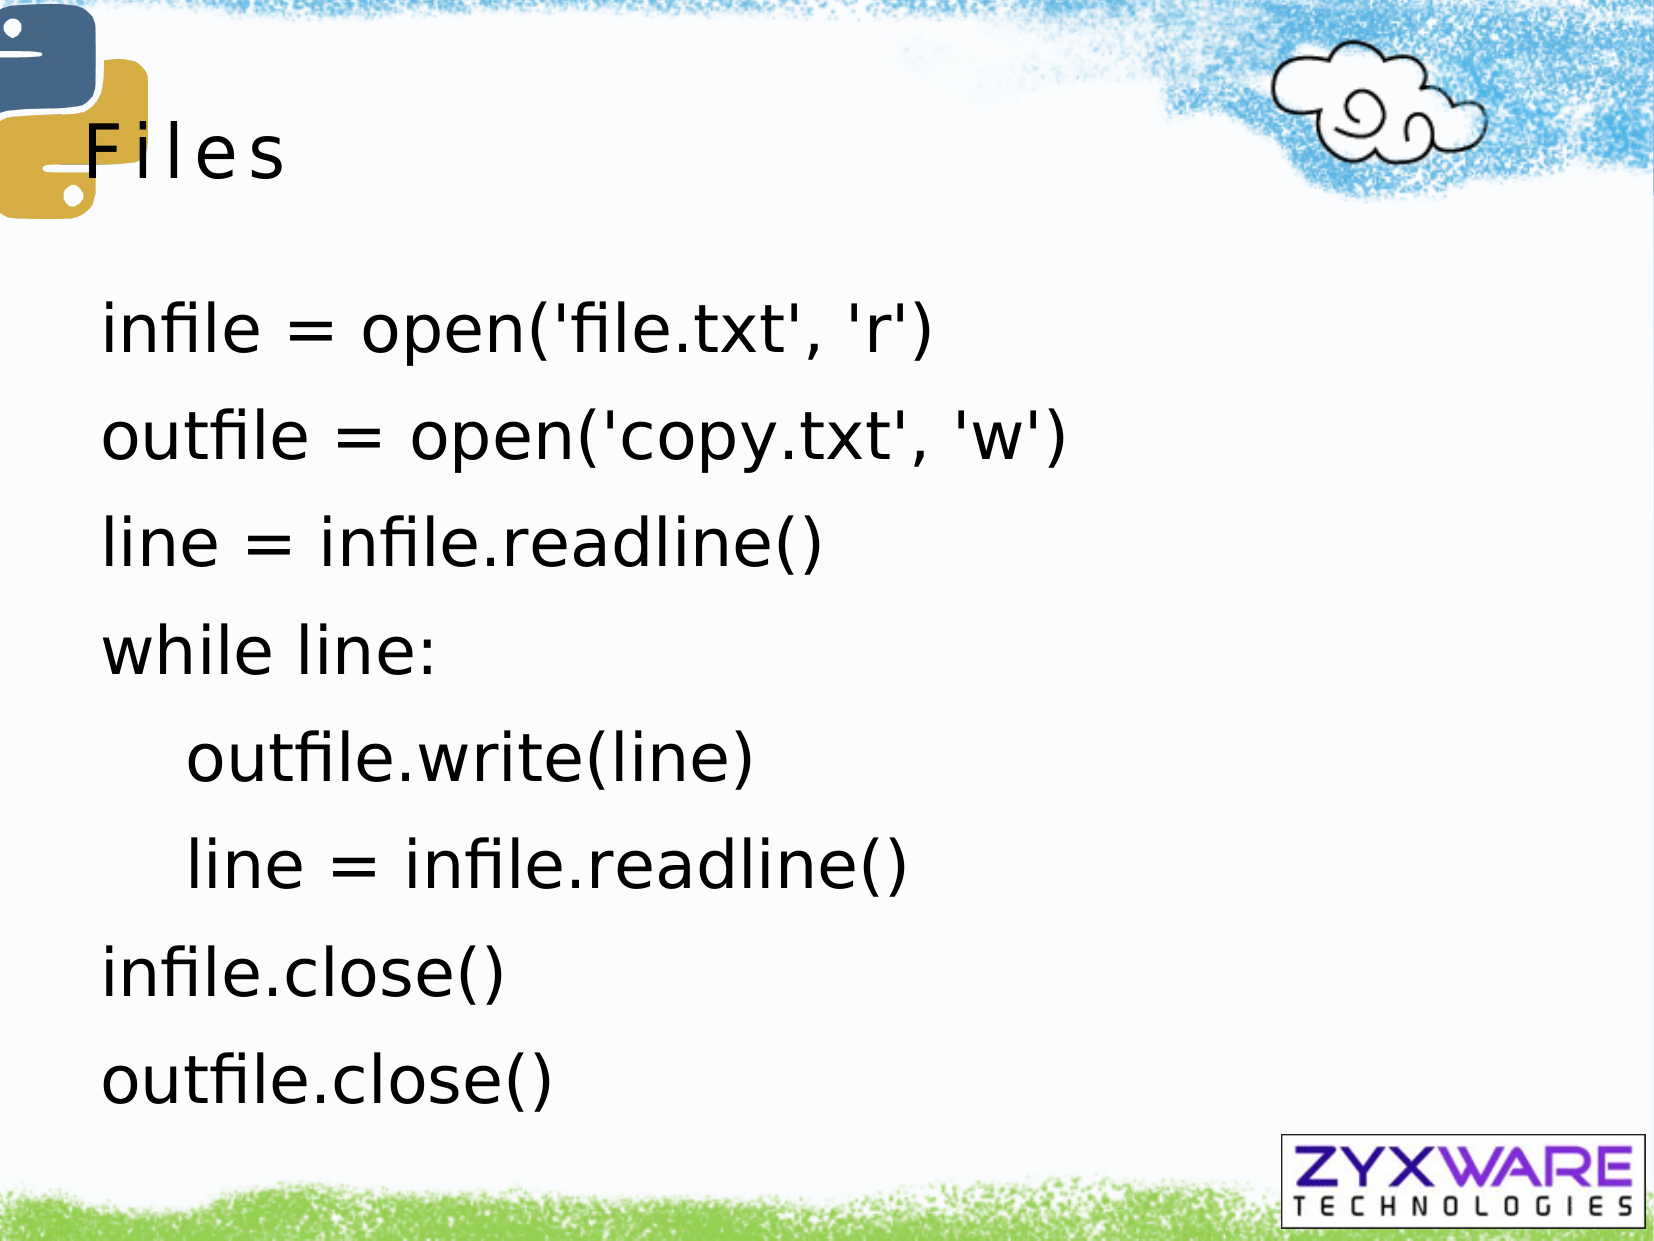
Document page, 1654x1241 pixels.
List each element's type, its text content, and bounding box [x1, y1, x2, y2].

list infile = open('file.txt', 'r') outfile = open('copy.txt', 'w') line = infile.readline() while line: outfile.write(line) line = infile.readline() infile.close() outfile.close() [82, 290, 1571, 1120]
picture [0, 0, 1654, 1241]
title Files [82, 49, 1571, 257]
